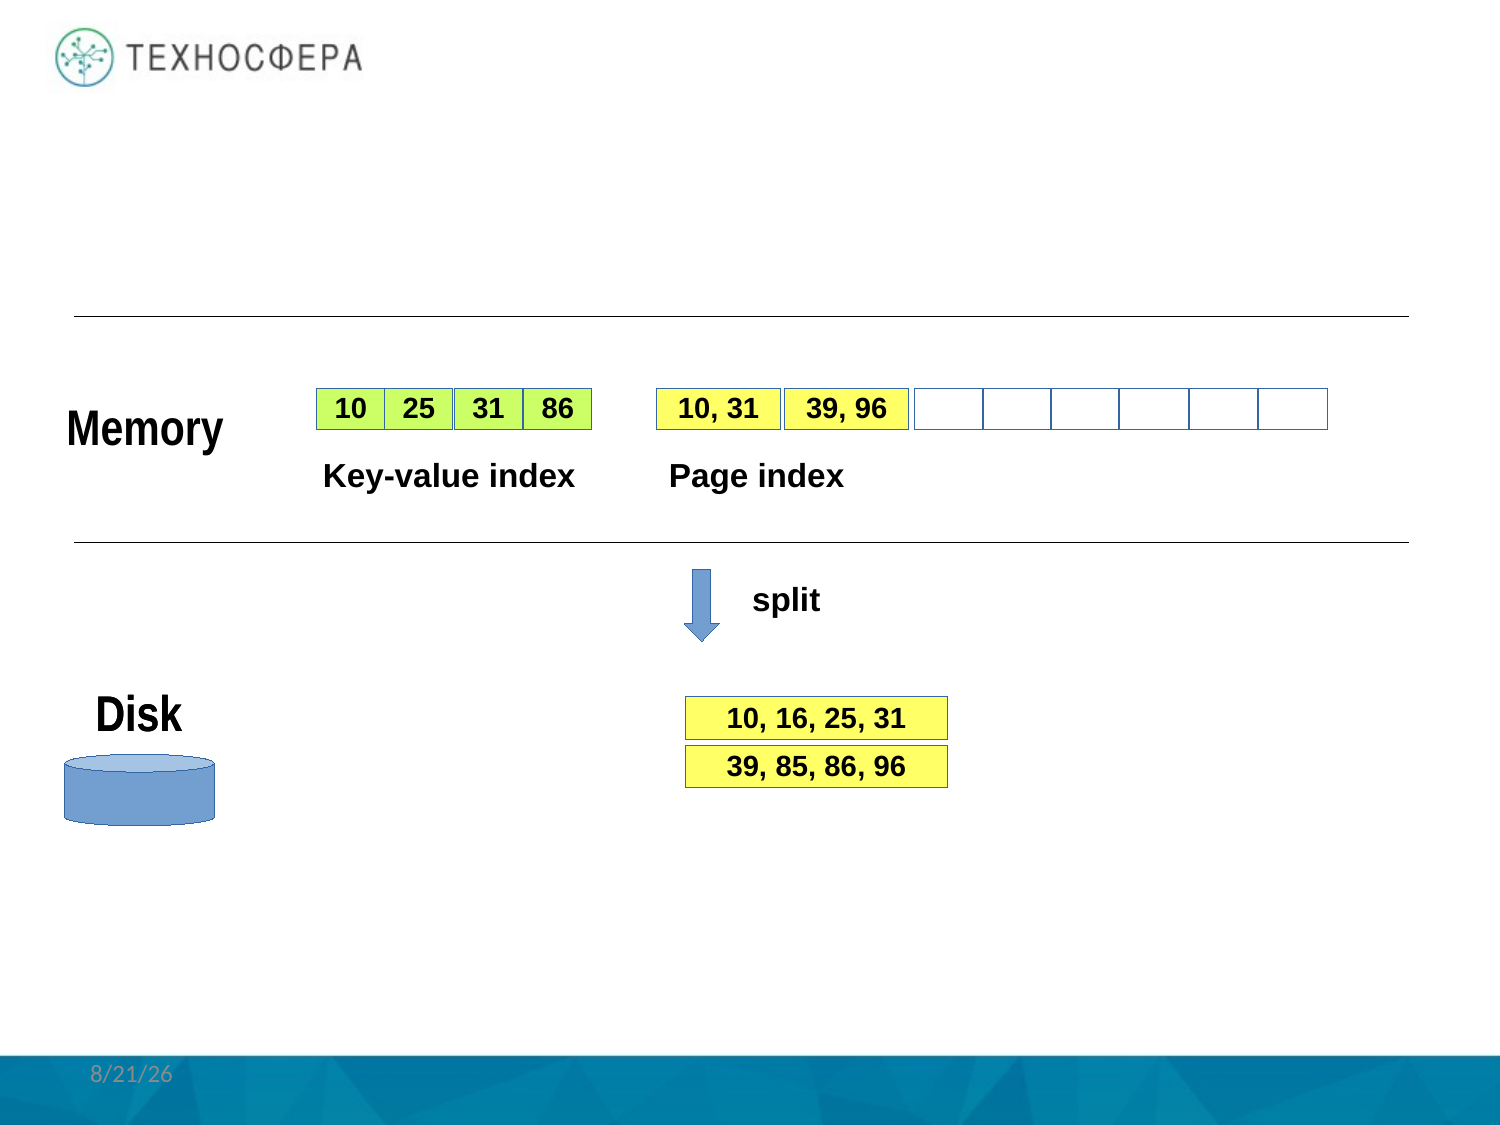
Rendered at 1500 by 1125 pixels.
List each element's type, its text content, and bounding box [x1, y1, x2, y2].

text_box Disk [80, 677, 244, 761]
text_box Key-value index [308, 450, 602, 511]
text_box 10, 31 [656, 388, 781, 430]
text_box 39, 96 [784, 388, 909, 430]
picture [0, 0, 1500, 1057]
text_box 10 [316, 388, 384, 430]
text_box 10, 16, 25, 31 [685, 696, 948, 740]
text_box Page index [654, 450, 948, 511]
text_box [64, 764, 215, 826]
text_box 31 [454, 388, 523, 430]
text_box 86 [523, 388, 592, 430]
text_box 25 [384, 388, 453, 430]
text_box [684, 569, 720, 642]
text_box 2 [64, 757, 215, 773]
text_box Memory [51, 391, 293, 476]
text_box 39, 85, 86, 96 [685, 745, 948, 788]
text_box split [737, 573, 1032, 634]
